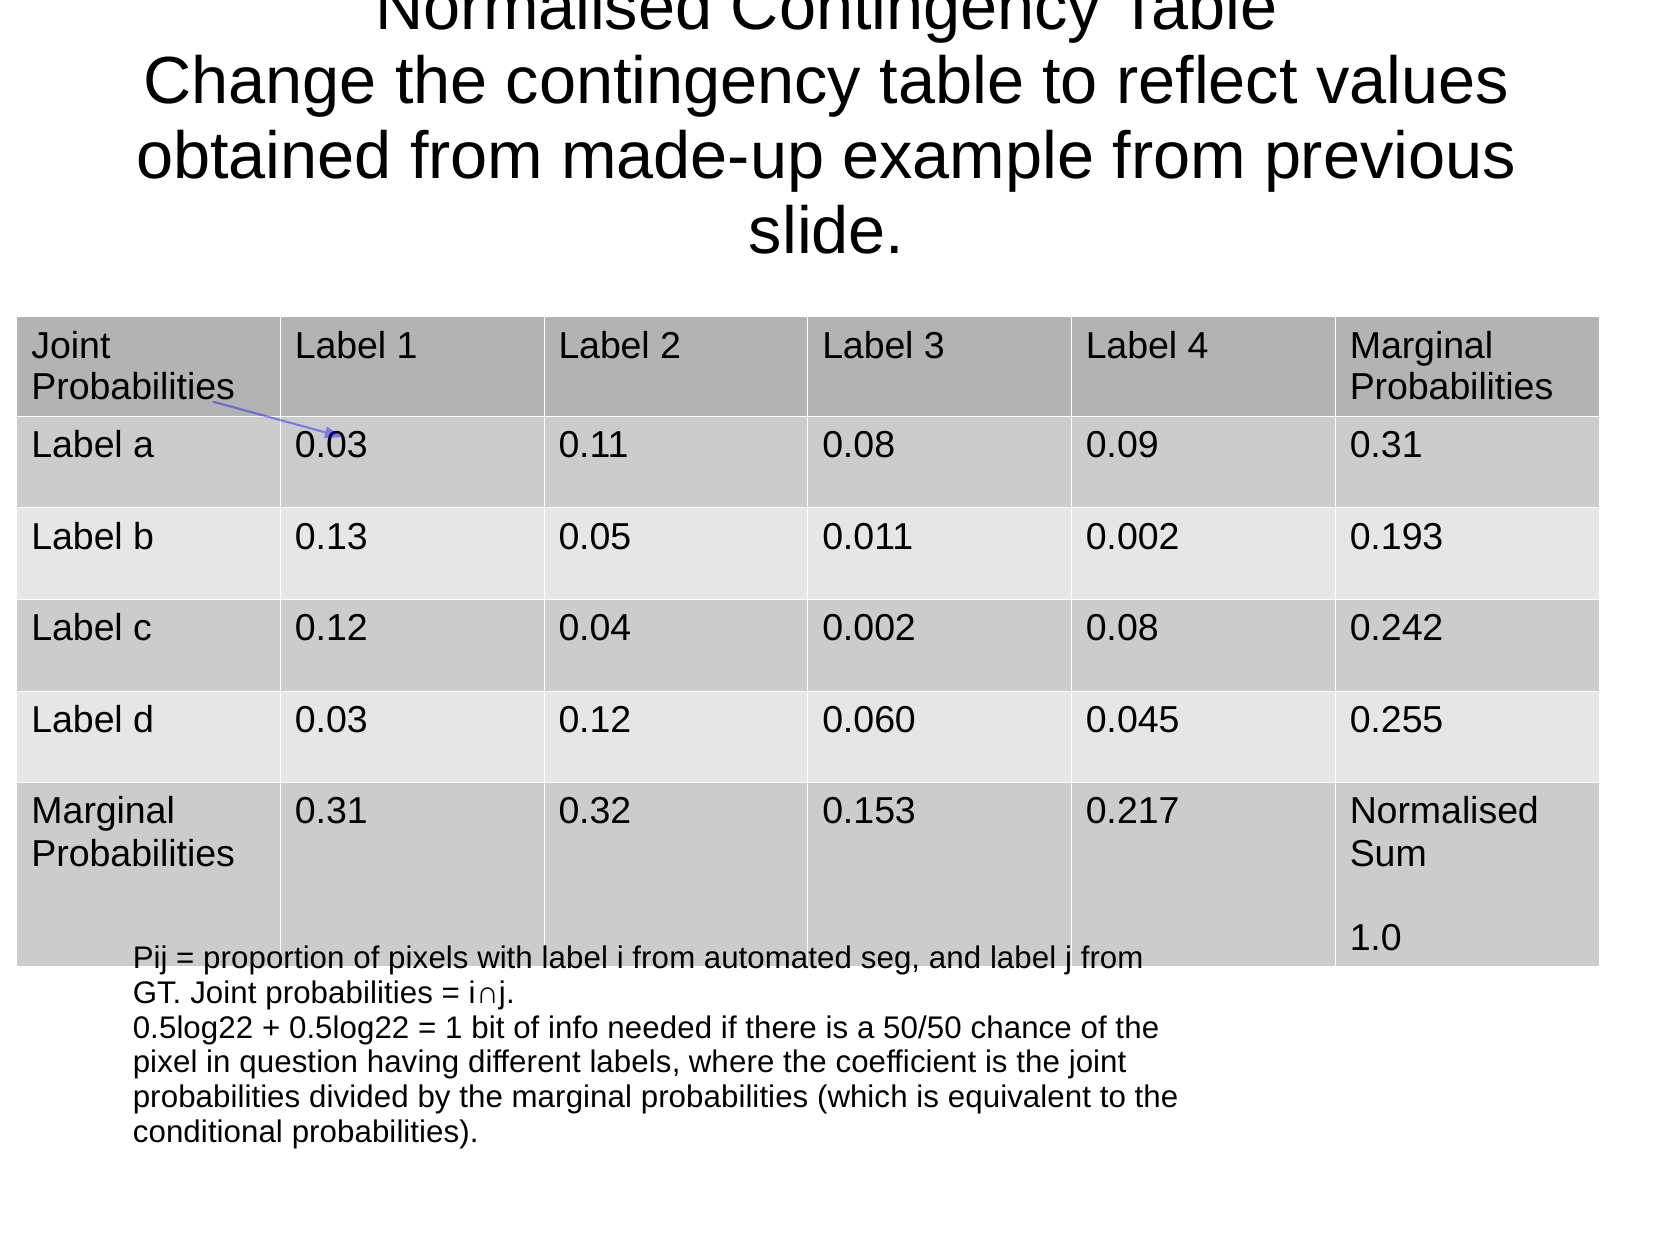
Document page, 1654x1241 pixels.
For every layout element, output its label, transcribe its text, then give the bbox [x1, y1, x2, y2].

table_cell 0.08 [1072, 600, 1335, 691]
table_cell 0.045 [1072, 692, 1335, 782]
table_cell 0.11 [545, 417, 807, 507]
table_cell 0.242 [1336, 600, 1599, 691]
table_cell Label b [17, 508, 280, 599]
table_header Marginal Probabilities [1336, 317, 1599, 416]
table_header Label 1 [281, 317, 544, 416]
table_header Label 2 [545, 317, 807, 416]
table_cell 0.31 [1336, 417, 1599, 507]
table_cell 0.03 [331, 438, 342, 455]
table_cell Normalised Sum 1.0 [1336, 783, 1599, 966]
table_cell 0.03 [281, 417, 544, 507]
table_cell 0.08 [808, 417, 1071, 507]
table_cell 0.002 [1072, 508, 1335, 599]
table_cell 0.153 [808, 783, 1071, 933]
table_cell 0.060 [808, 692, 1071, 782]
table_cell 0.31 [281, 783, 544, 933]
table_cell 0.13 [281, 508, 544, 599]
title Normalised Contingency Table Change the contingency table to reflect values obtained from made-up example from previous slide. [82, 0, 1571, 316]
table_header Joint Probabilities [17, 317, 280, 416]
table_cell 0.193 [1336, 508, 1599, 599]
table_cell Marginal Probabilities [17, 783, 280, 966]
table_header Label 3 [808, 317, 1071, 416]
table_cell 0.09 [1072, 417, 1335, 507]
table_cell 0.217 [1072, 783, 1335, 966]
table_cell 0.32 [545, 783, 807, 933]
table_cell 0.04 [545, 600, 807, 691]
table_cell 0.002 [808, 600, 1071, 691]
table_cell 0.03 [281, 692, 544, 782]
table_cell Label c [17, 600, 280, 691]
table_cell 0.05 [545, 508, 807, 599]
text_box Pij = proportion of pixels with label i from automated seg, and label j from GT. Joint probabilities = i∩j. 0.5log22 + 0.5log22 = 1 bit of info needed if there is a 50/50 chance of the pixel in question having different labels, where the coefficient is the joint probabilities divided by the marginal probabilities (which is equivalent to the conditional probabilities). [118, 933, 1205, 1158]
table_cell 0.12 [545, 692, 807, 782]
table_cell 0.12 [281, 600, 544, 691]
table_cell Label a [17, 417, 280, 507]
table_cell 0.011 [808, 508, 1071, 599]
table_cell Label d [17, 692, 280, 782]
table_header Label 4 [1072, 317, 1335, 416]
table_cell 0.255 [1336, 692, 1599, 782]
